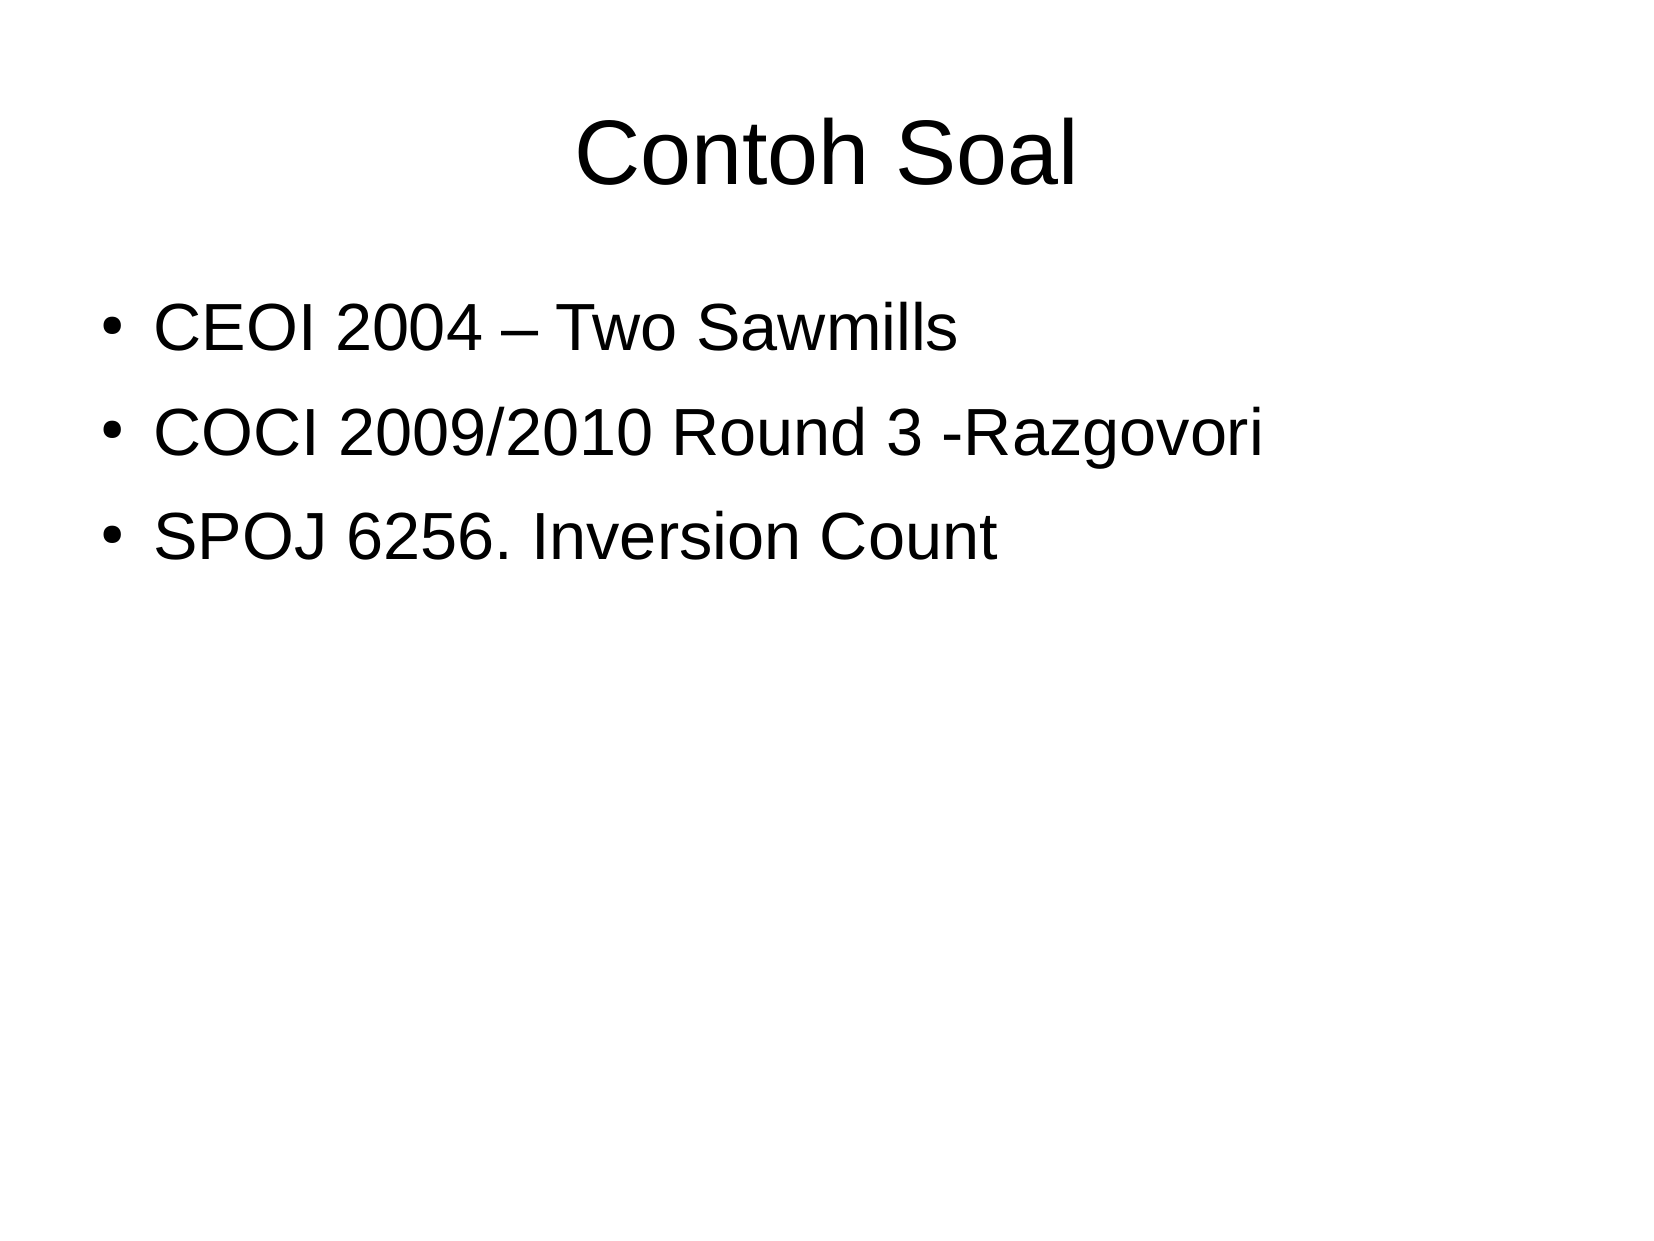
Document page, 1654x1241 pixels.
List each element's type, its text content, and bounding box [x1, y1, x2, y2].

title Contoh Soal [82, 49, 1571, 257]
list CEOI 2004 – Two Sawmills COCI 2009/2010 Round 3 -Razgovori SPOJ 6256. Inversion Count [82, 290, 1571, 1010]
